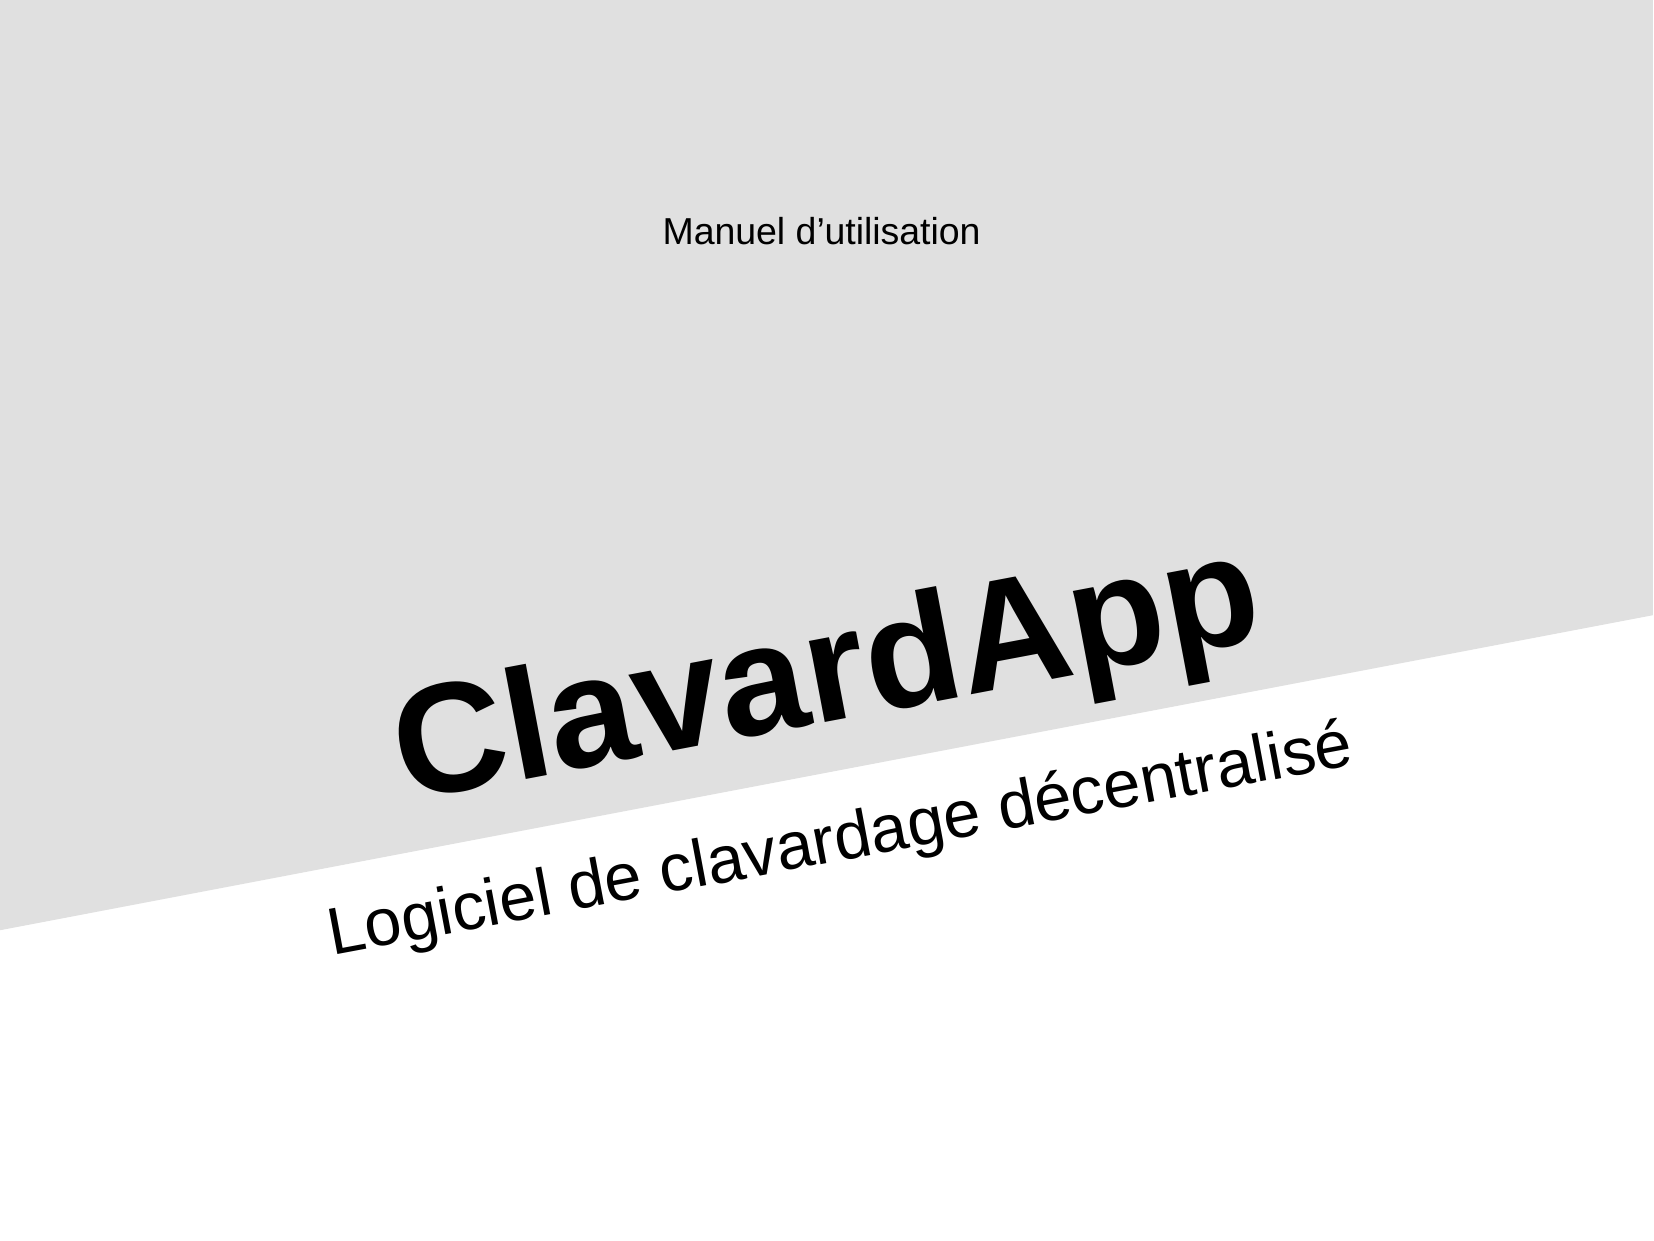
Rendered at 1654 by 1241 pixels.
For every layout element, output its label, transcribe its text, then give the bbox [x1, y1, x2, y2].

text_box Logiciel de clavardage décentralisé [100, 637, 1556, 1040]
title ClavardApp [62, 356, 1589, 904]
text_box Manuel d’utilisation [484, 203, 1170, 260]
